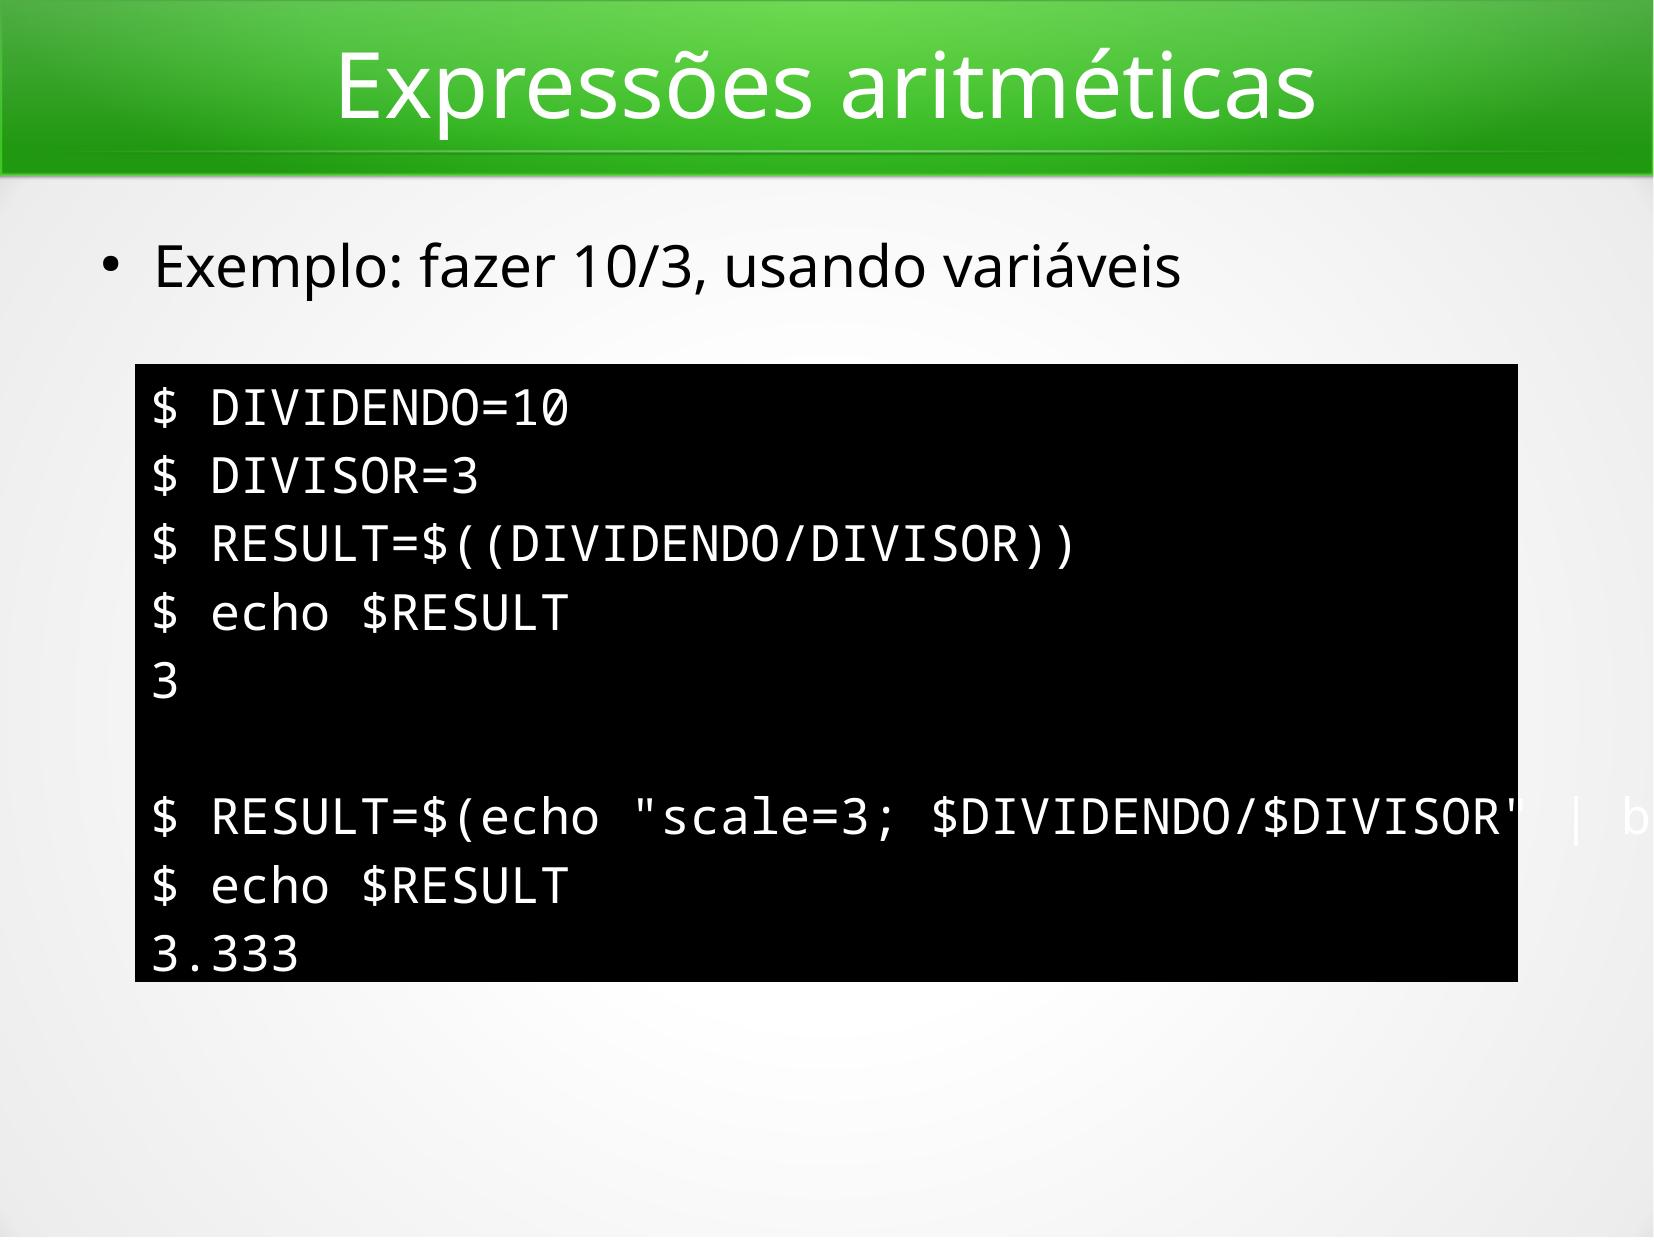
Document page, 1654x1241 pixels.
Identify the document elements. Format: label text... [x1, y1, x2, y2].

picture [0, 0, 1654, 1237]
title Expressões aritméticas [82, 11, 1571, 154]
list Exemplo: fazer 10/3, usando variáveis [82, 225, 1571, 461]
text_box $ DIVIDENDO=10 $ DIVISOR=3 $ RESULT=$((DIVIDENDO/DIVISOR)) $ echo $RESULT 3 $ RESULT=$(echo "scale=3; $DIVIDENDO/$DIVISOR" | bc) $ echo $RESULT 3.333 [135, 461, 1518, 982]
